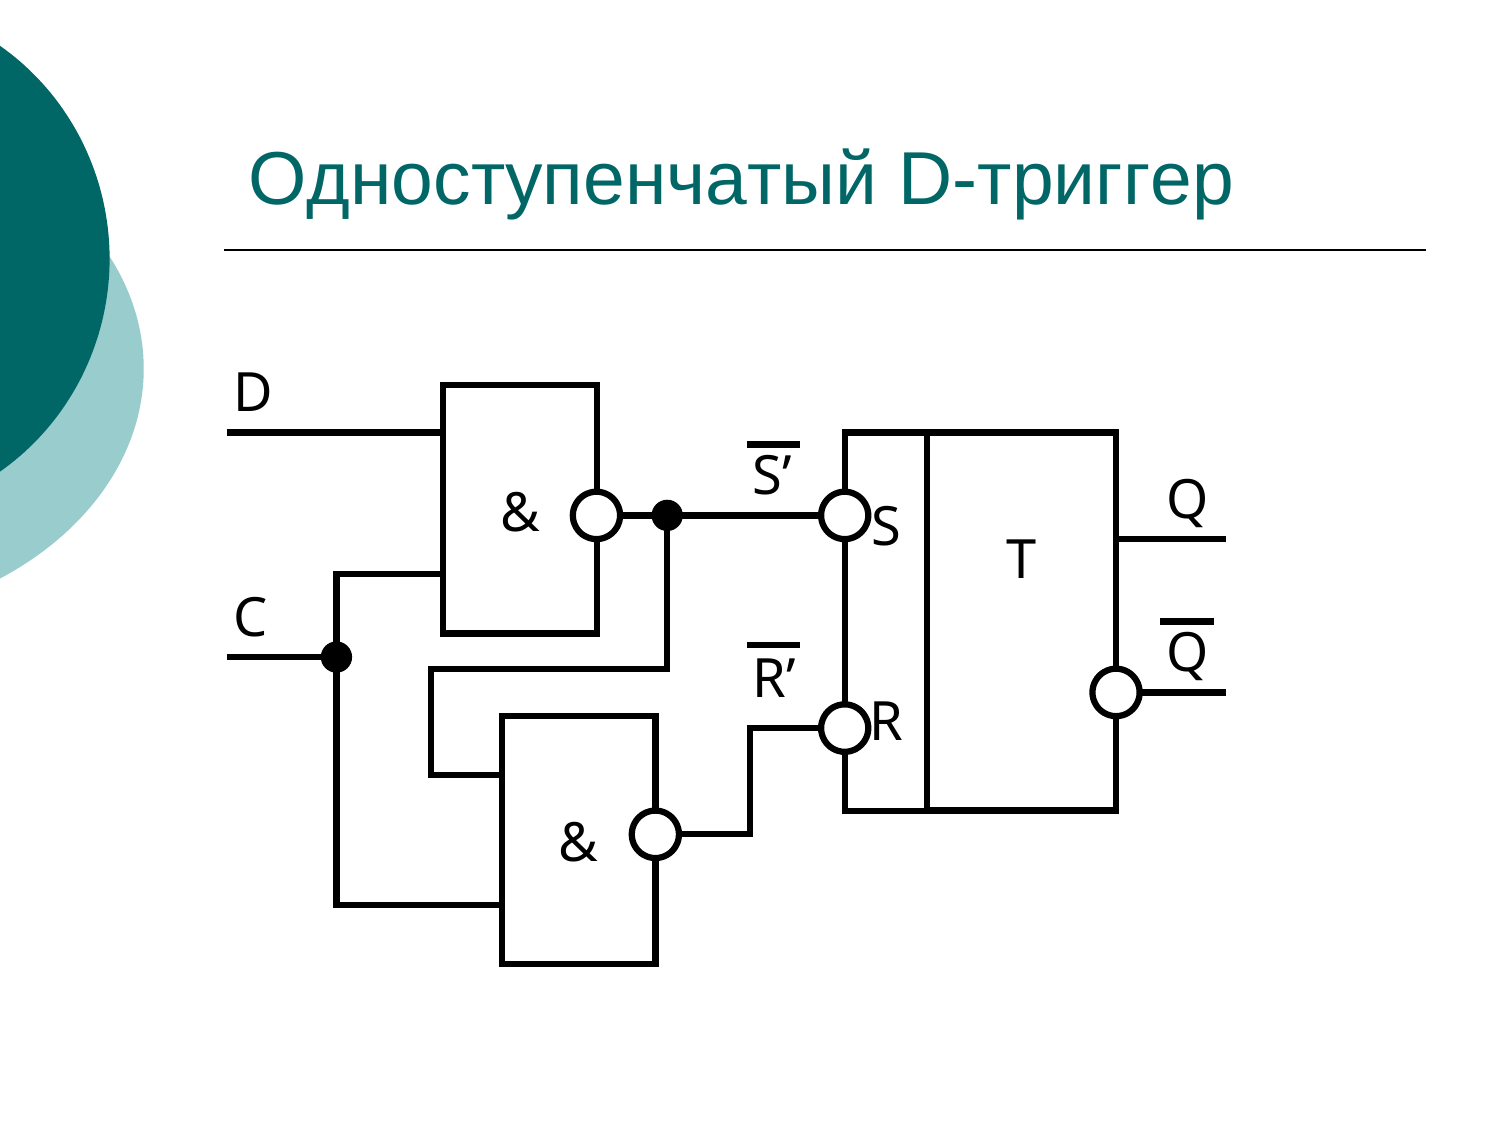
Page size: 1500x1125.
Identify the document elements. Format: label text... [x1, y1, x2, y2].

text_box [821, 704, 869, 752]
text_box С [218, 574, 325, 655]
text_box & [501, 715, 656, 965]
text_box & [442, 385, 597, 634]
title Одноступенчатый D-триггер [233, 58, 1416, 228]
text_box [572, 491, 621, 540]
text_box R’ [738, 635, 845, 717]
text_box S R [844, 432, 927, 811]
text_box Q [1151, 456, 1259, 537]
text_box T [927, 432, 1117, 811]
text_box [821, 491, 869, 540]
text_box S’ [738, 432, 845, 513]
text_box [1092, 668, 1140, 717]
text_box D [218, 349, 325, 431]
text_box [631, 810, 679, 859]
text_box Q [1151, 609, 1259, 691]
